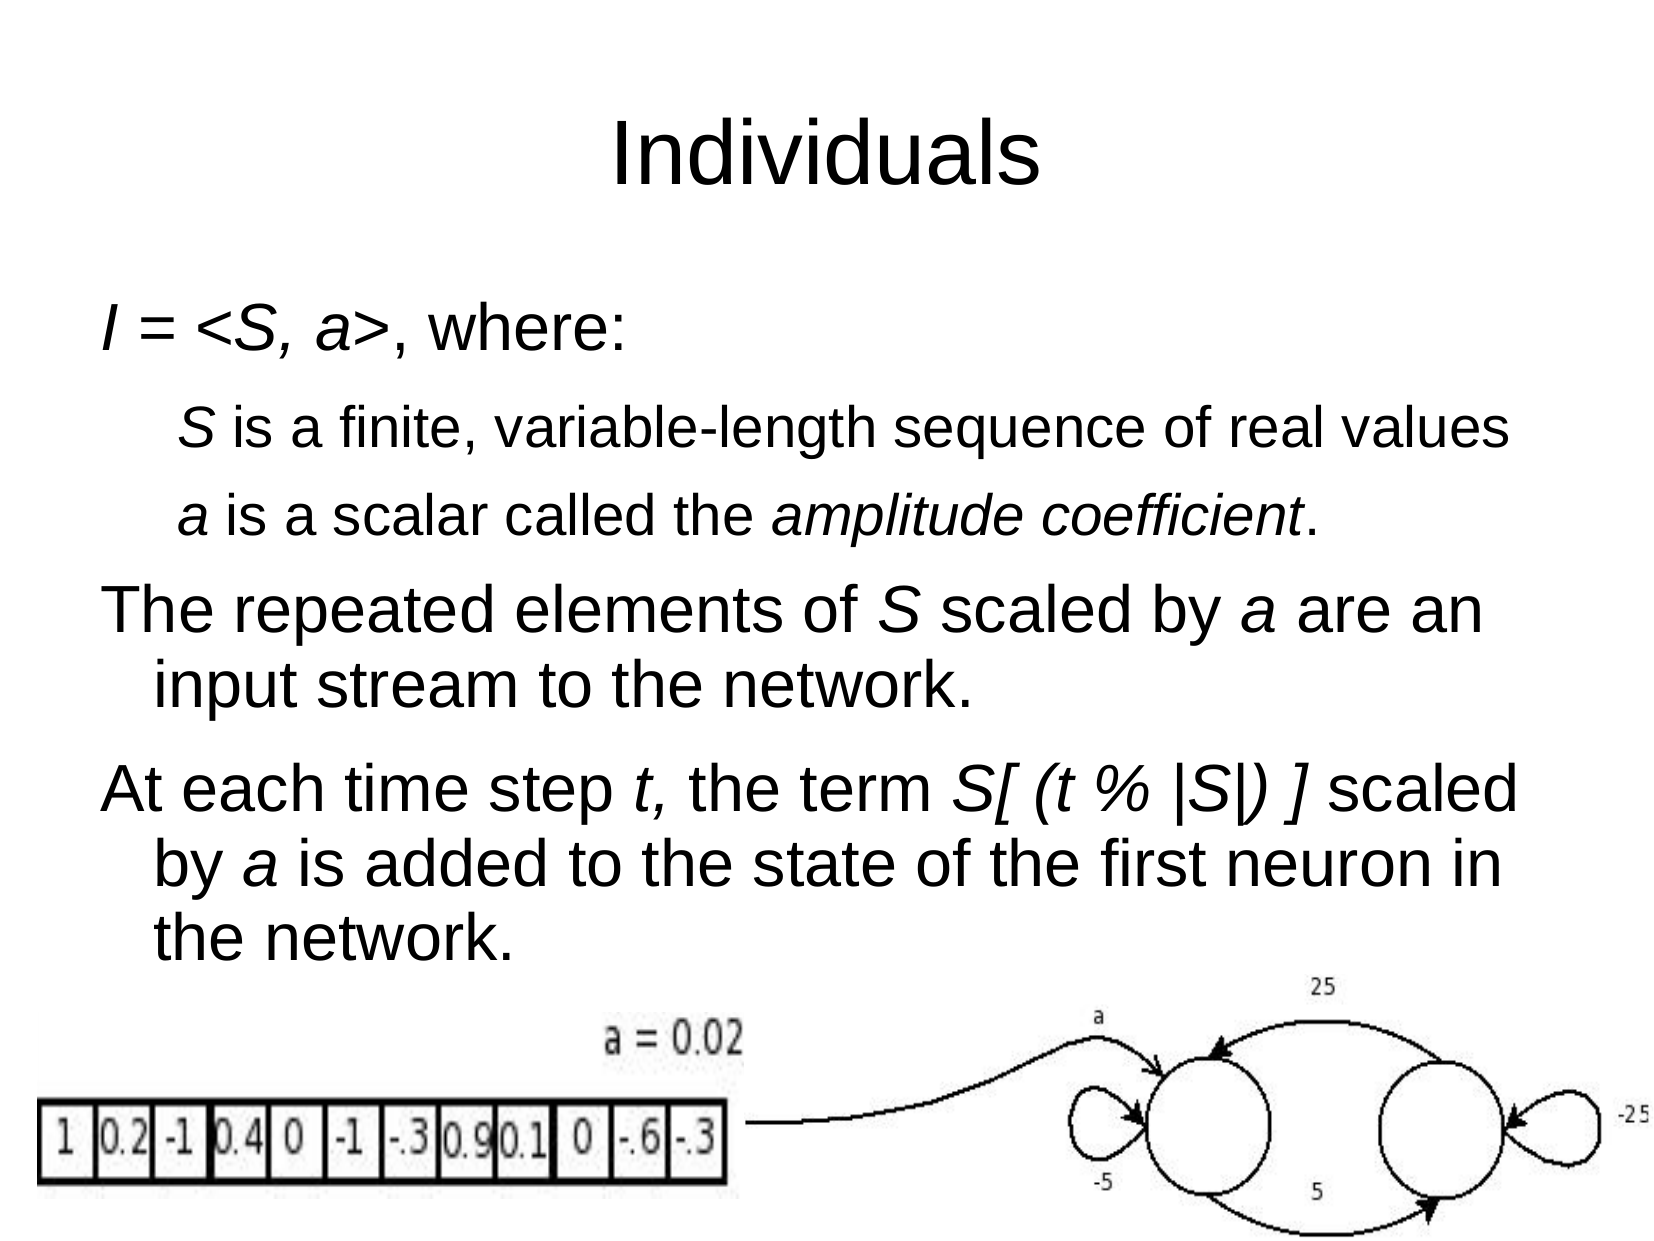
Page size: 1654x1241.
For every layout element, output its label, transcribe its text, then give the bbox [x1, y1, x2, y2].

title Individuals [82, 56, 1571, 250]
list I = <S, a>, where: S is a finite, variable-length sequence of real values a is a scalar called the amplitude coefficient. The repeated elements of S scaled by a are an input stream to the network. At each time step t, the term S[ (t % |S|) ] scaled by a is added to the state of the first neuron in the network. [82, 290, 1571, 1012]
picture [37, 974, 1654, 1241]
